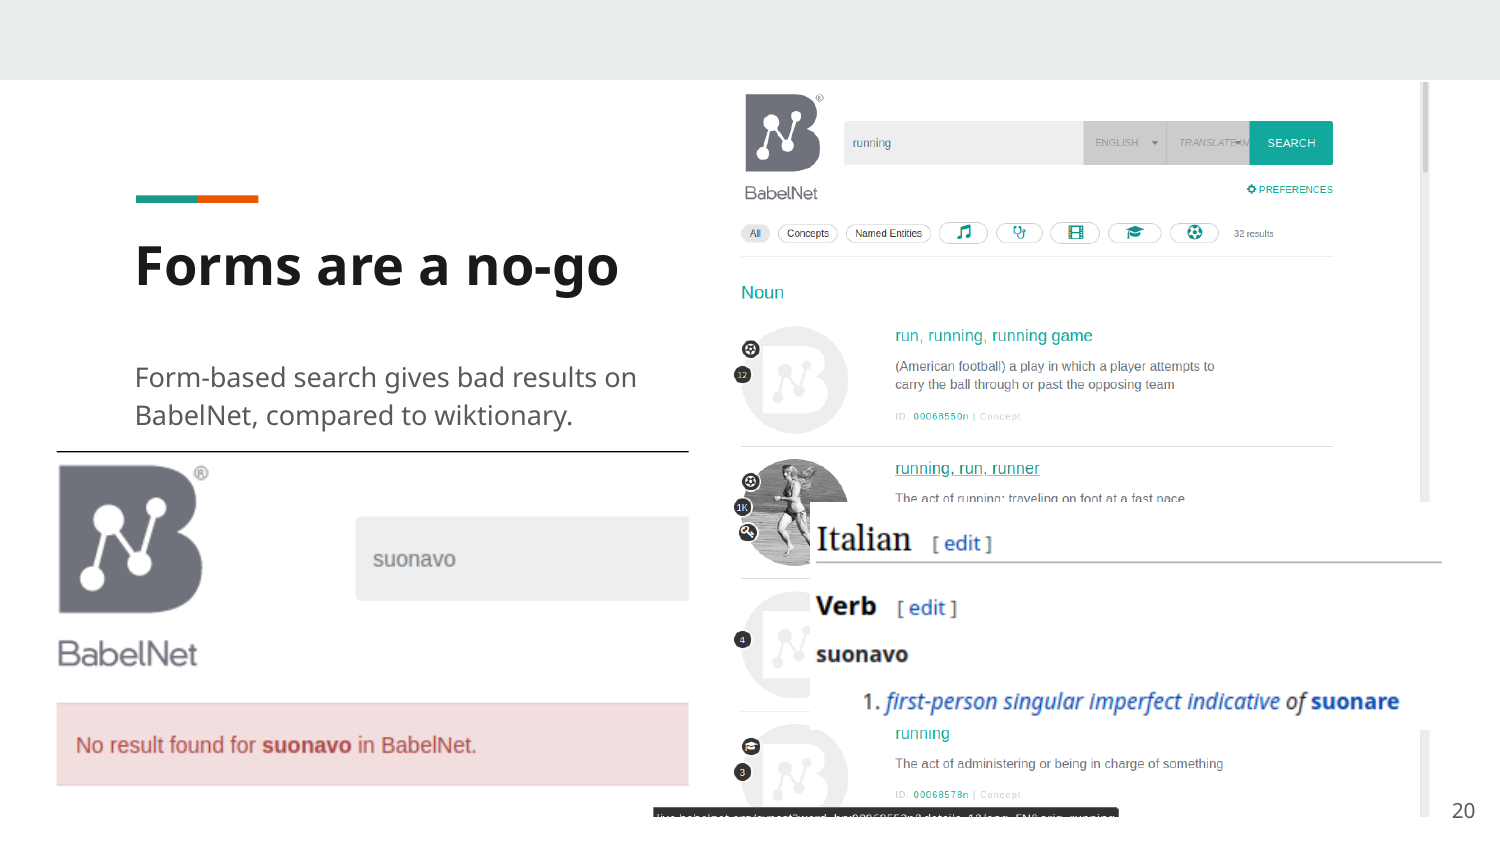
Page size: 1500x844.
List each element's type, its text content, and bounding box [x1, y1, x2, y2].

list Form-based search gives bad results on BabelNet, compared to wiktionary. [119, 341, 653, 451]
slide_number <number> [1400, 779, 1491, 844]
title Forms are a no-go [119, 216, 653, 305]
picture [56, 82, 1442, 817]
